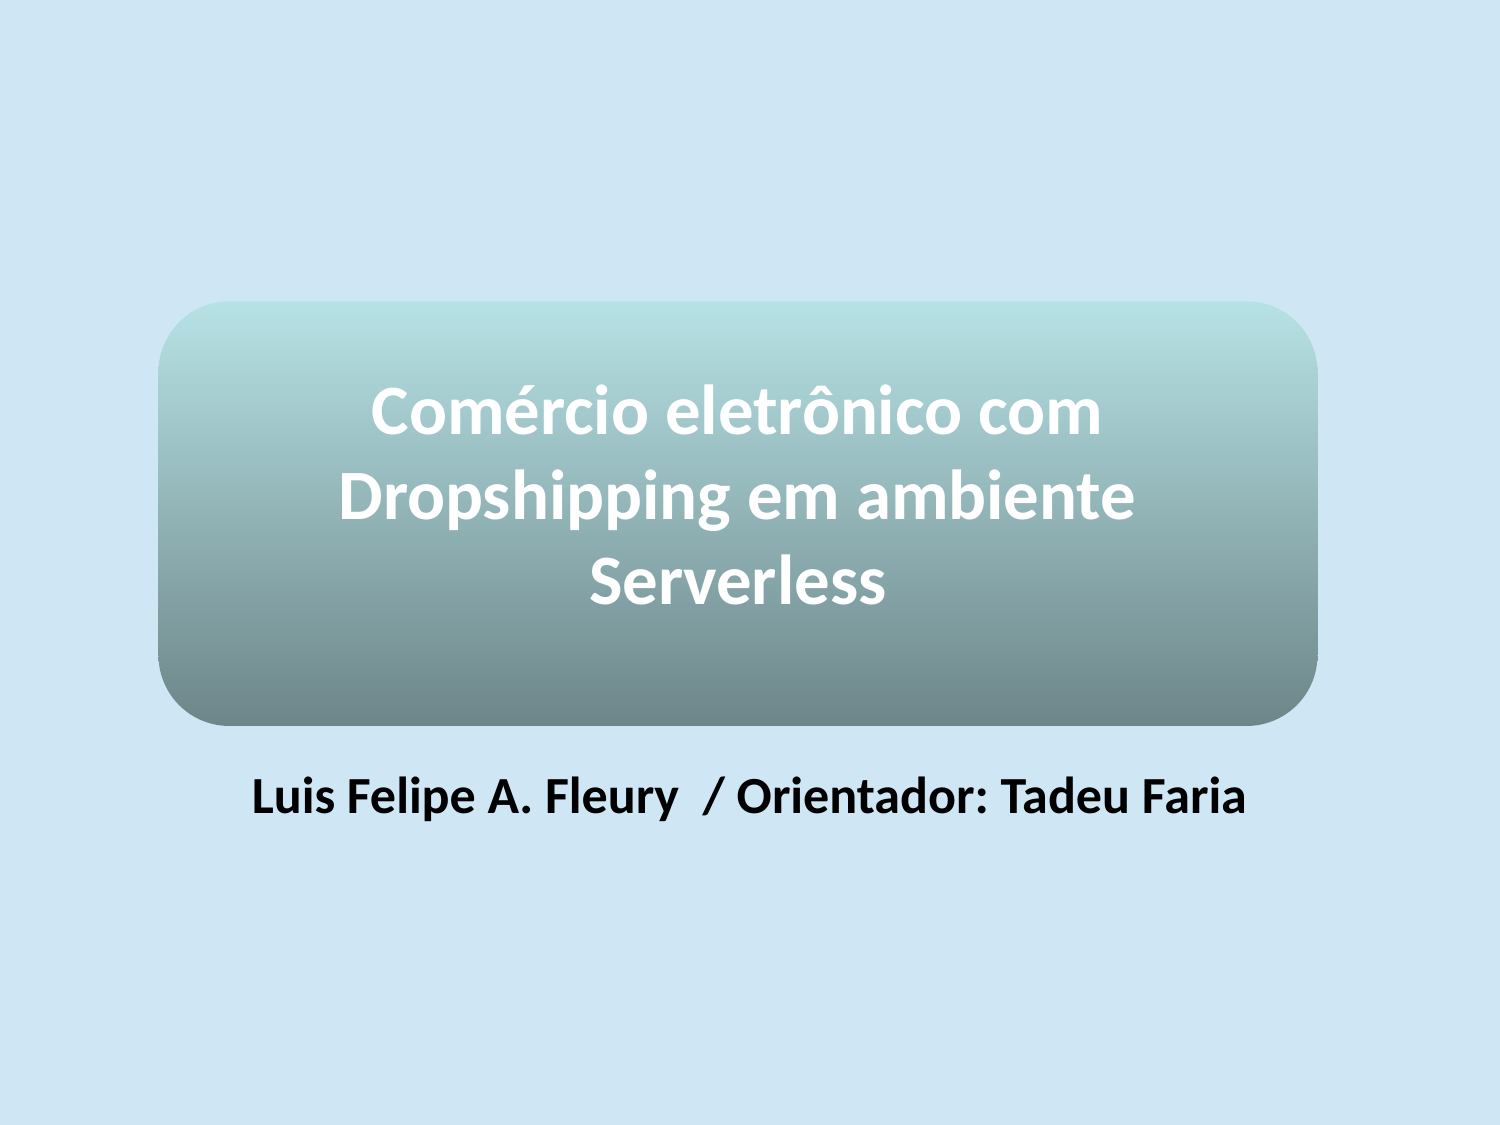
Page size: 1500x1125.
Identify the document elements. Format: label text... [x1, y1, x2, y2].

text_box Comércio eletrônico com Dropshipping em ambiente Serverless [158, 301, 1318, 726]
text_box Luis Felipe A. Fleury / Orientador: Tadeu Faria [0, 754, 1500, 832]
